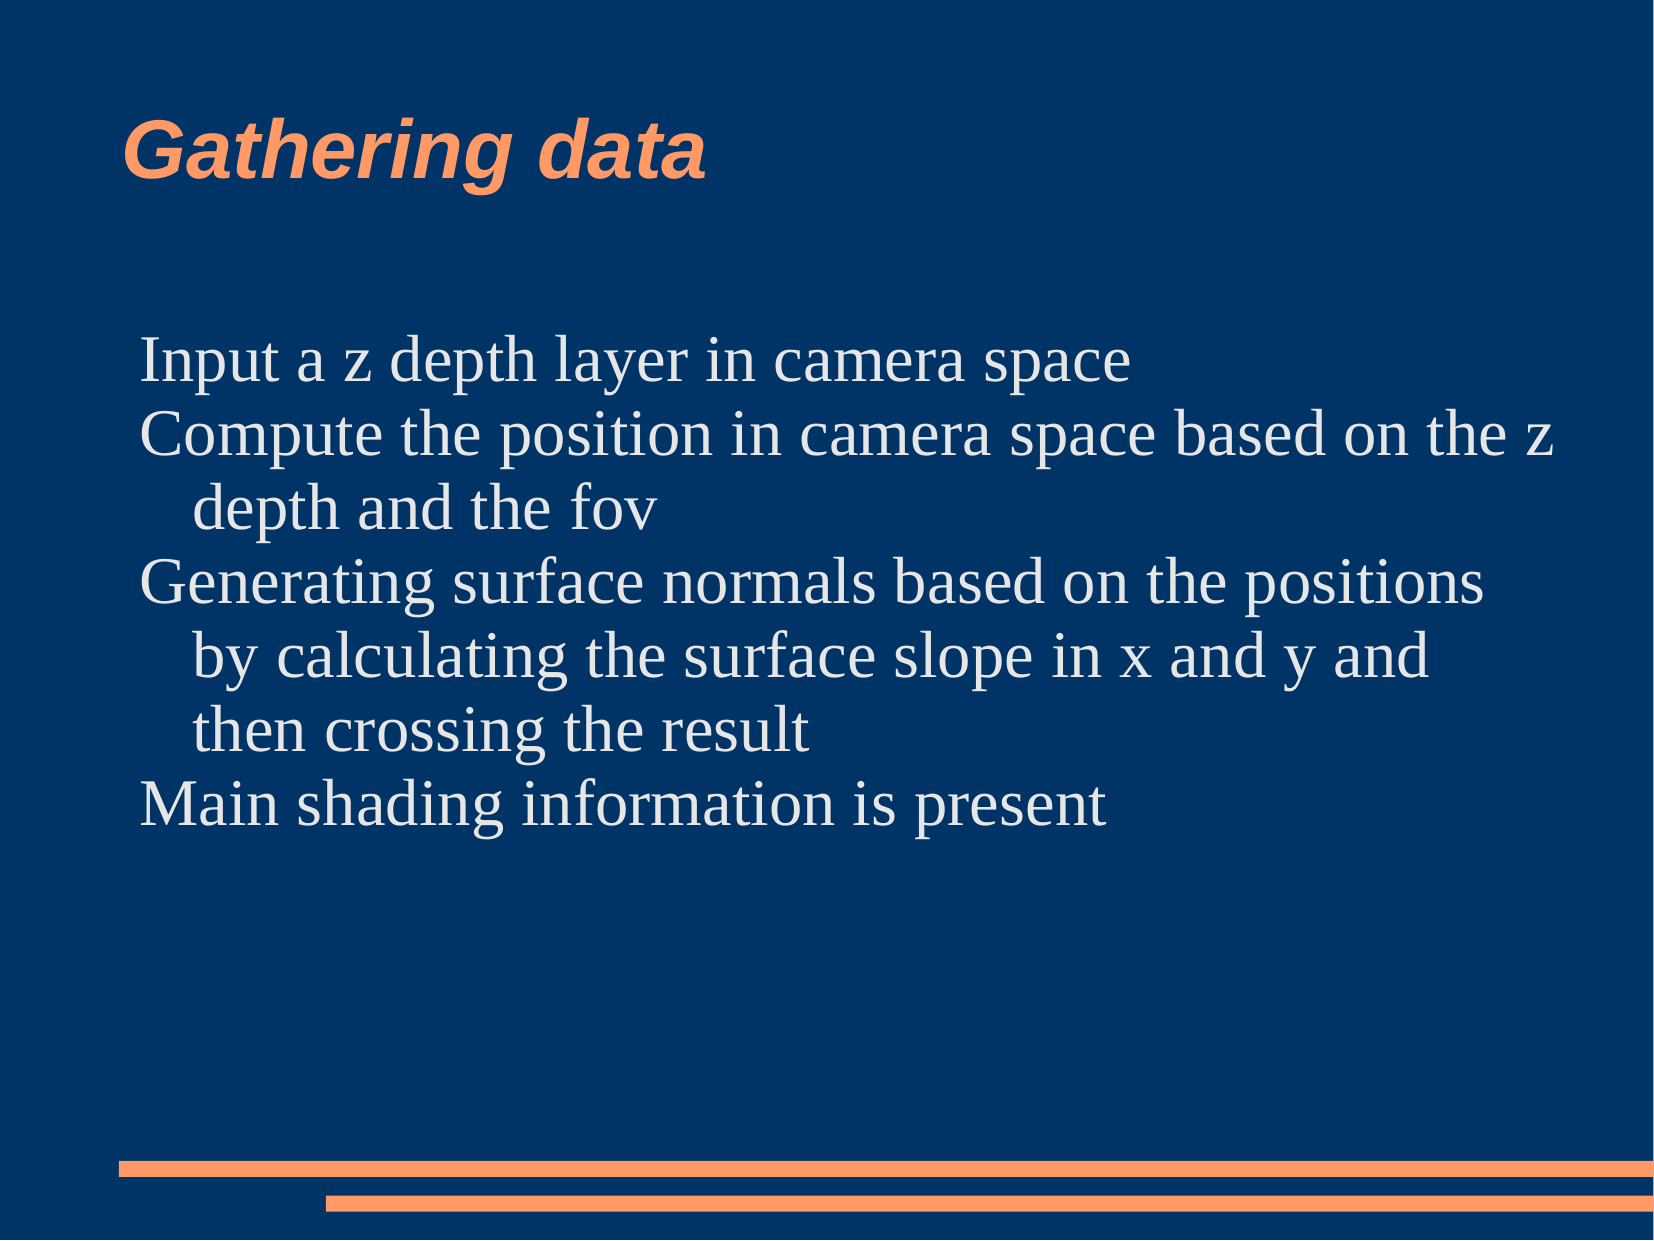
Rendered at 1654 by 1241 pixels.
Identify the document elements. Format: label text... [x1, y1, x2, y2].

title Gathering data [121, 46, 1534, 254]
list Input a z depth layer in camera space Compute the position in camera space based on the z depth and the fov Generating surface normals based on the positions by calculating the surface slope in x and y and then crossing the result Main shading information is present [121, 322, 1561, 1133]
